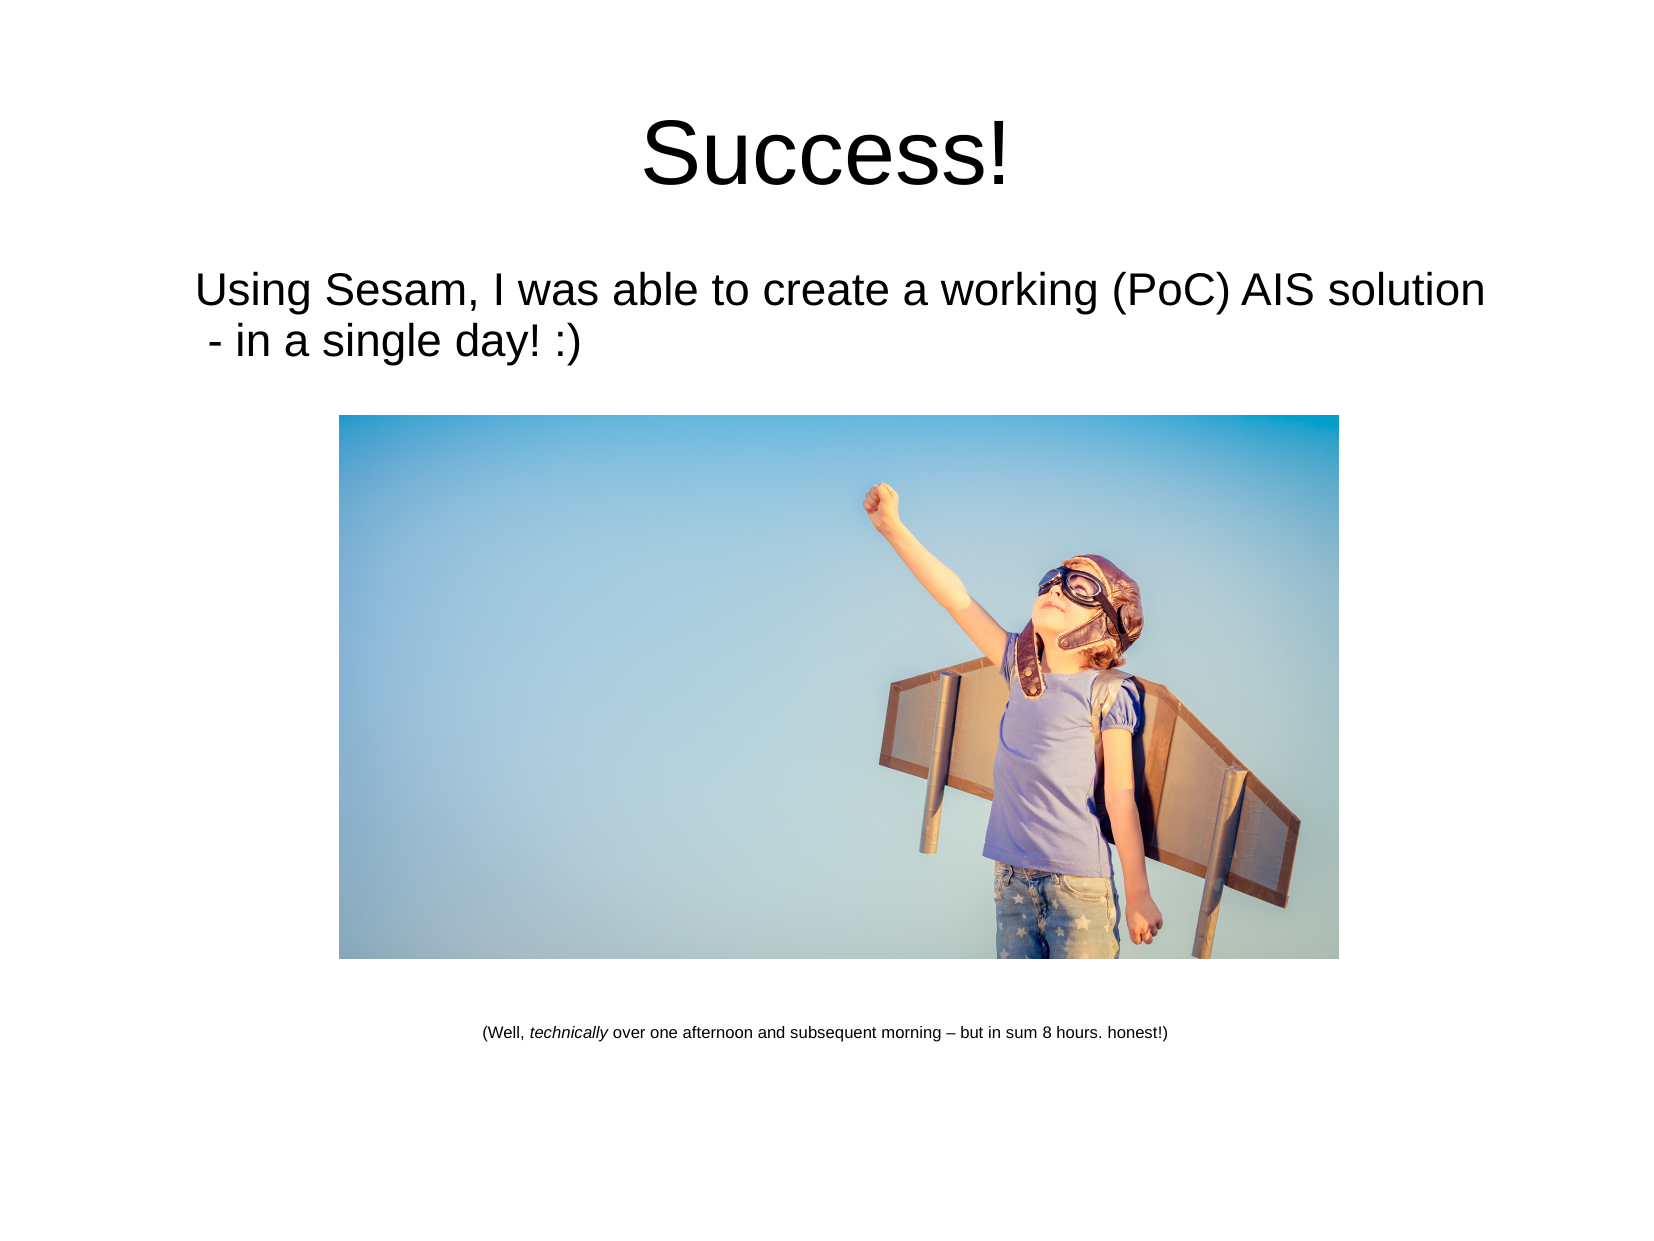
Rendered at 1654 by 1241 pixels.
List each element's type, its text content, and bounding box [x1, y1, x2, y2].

text_box (Well, technically over one afternoon and subsequent morning – but in sum 8 hours. honest!) [467, 1016, 1186, 1051]
text_box Using Sesam, I was able to create a working (PoC) AIS solution - in a single day! :) [180, 256, 1502, 374]
title Success! [82, 49, 1571, 257]
picture [339, 415, 1339, 959]
